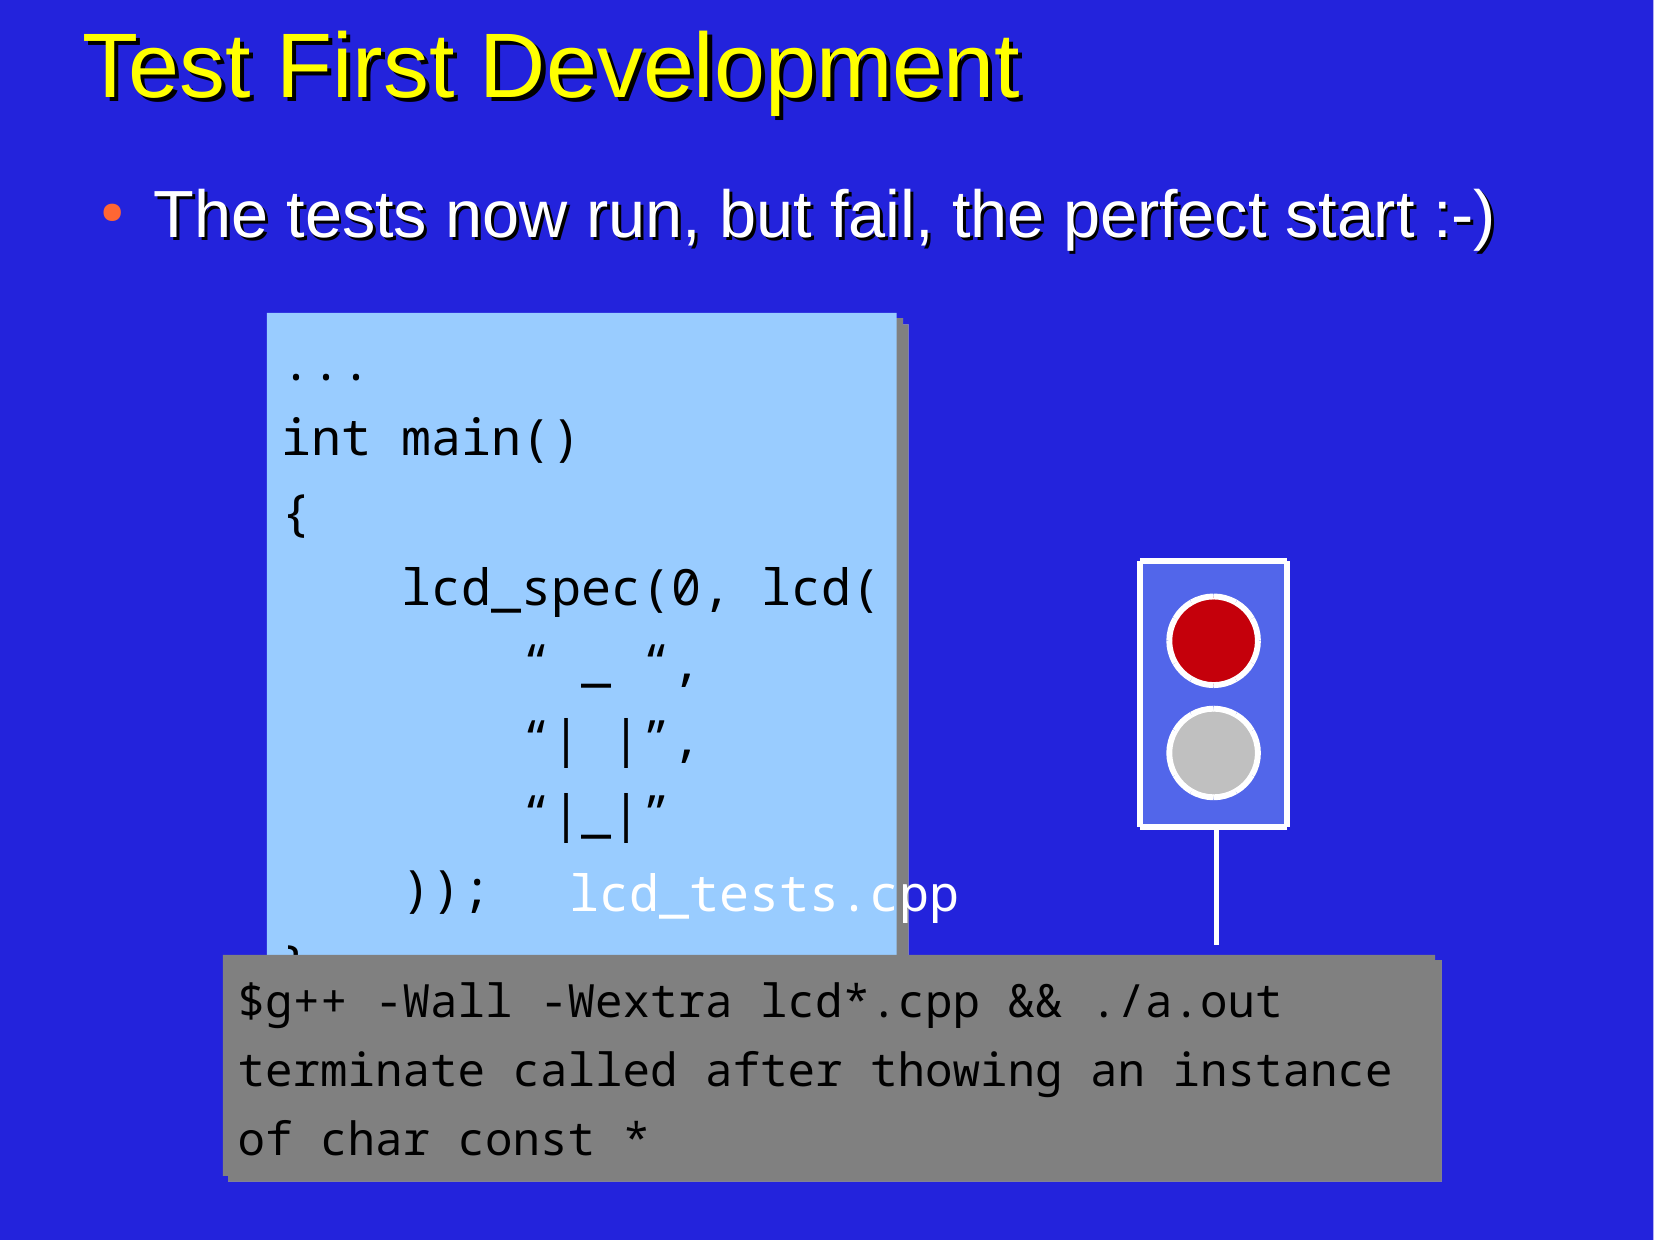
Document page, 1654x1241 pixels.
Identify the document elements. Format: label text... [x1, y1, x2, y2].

text_box lcd_tests.cpp [554, 850, 975, 920]
list The tests now run, but fail, the perfect start :-) [82, 177, 1571, 1182]
text_box ... int main() { lcd_spec(0, lcd( “ _ “, “| |”, “|_|” )); } [266, 312, 897, 954]
title Test First Development [82, 2, 1571, 130]
text_box $g++ -Wall -Wextra lcd*.cpp && ./a.out terminate called after thowing an instance of char const * [222, 954, 1436, 1176]
text_box [1139, 561, 1288, 827]
